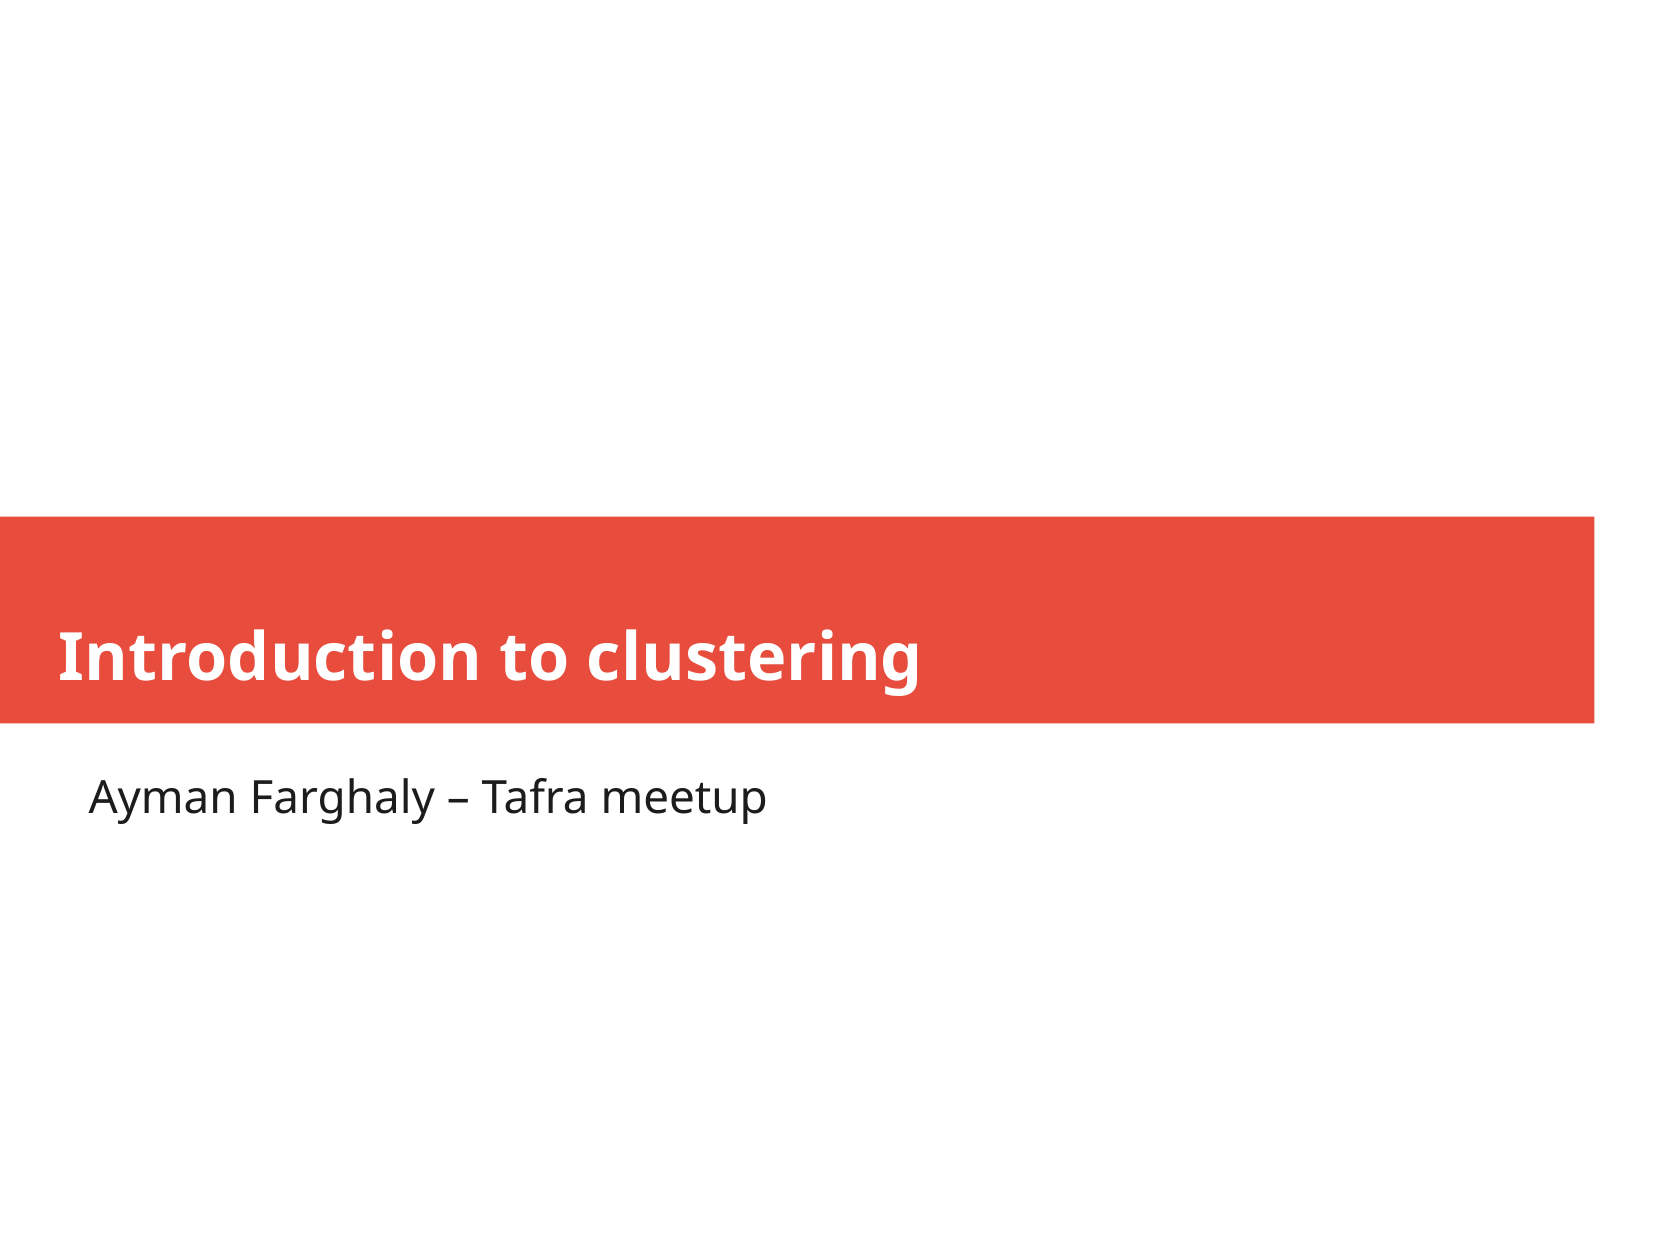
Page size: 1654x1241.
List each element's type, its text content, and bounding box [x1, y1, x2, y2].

text_box Introduction to clustering [58, 546, 1595, 694]
text_box Ayman Farghaly – Tafra meetup [88, 767, 1595, 1181]
